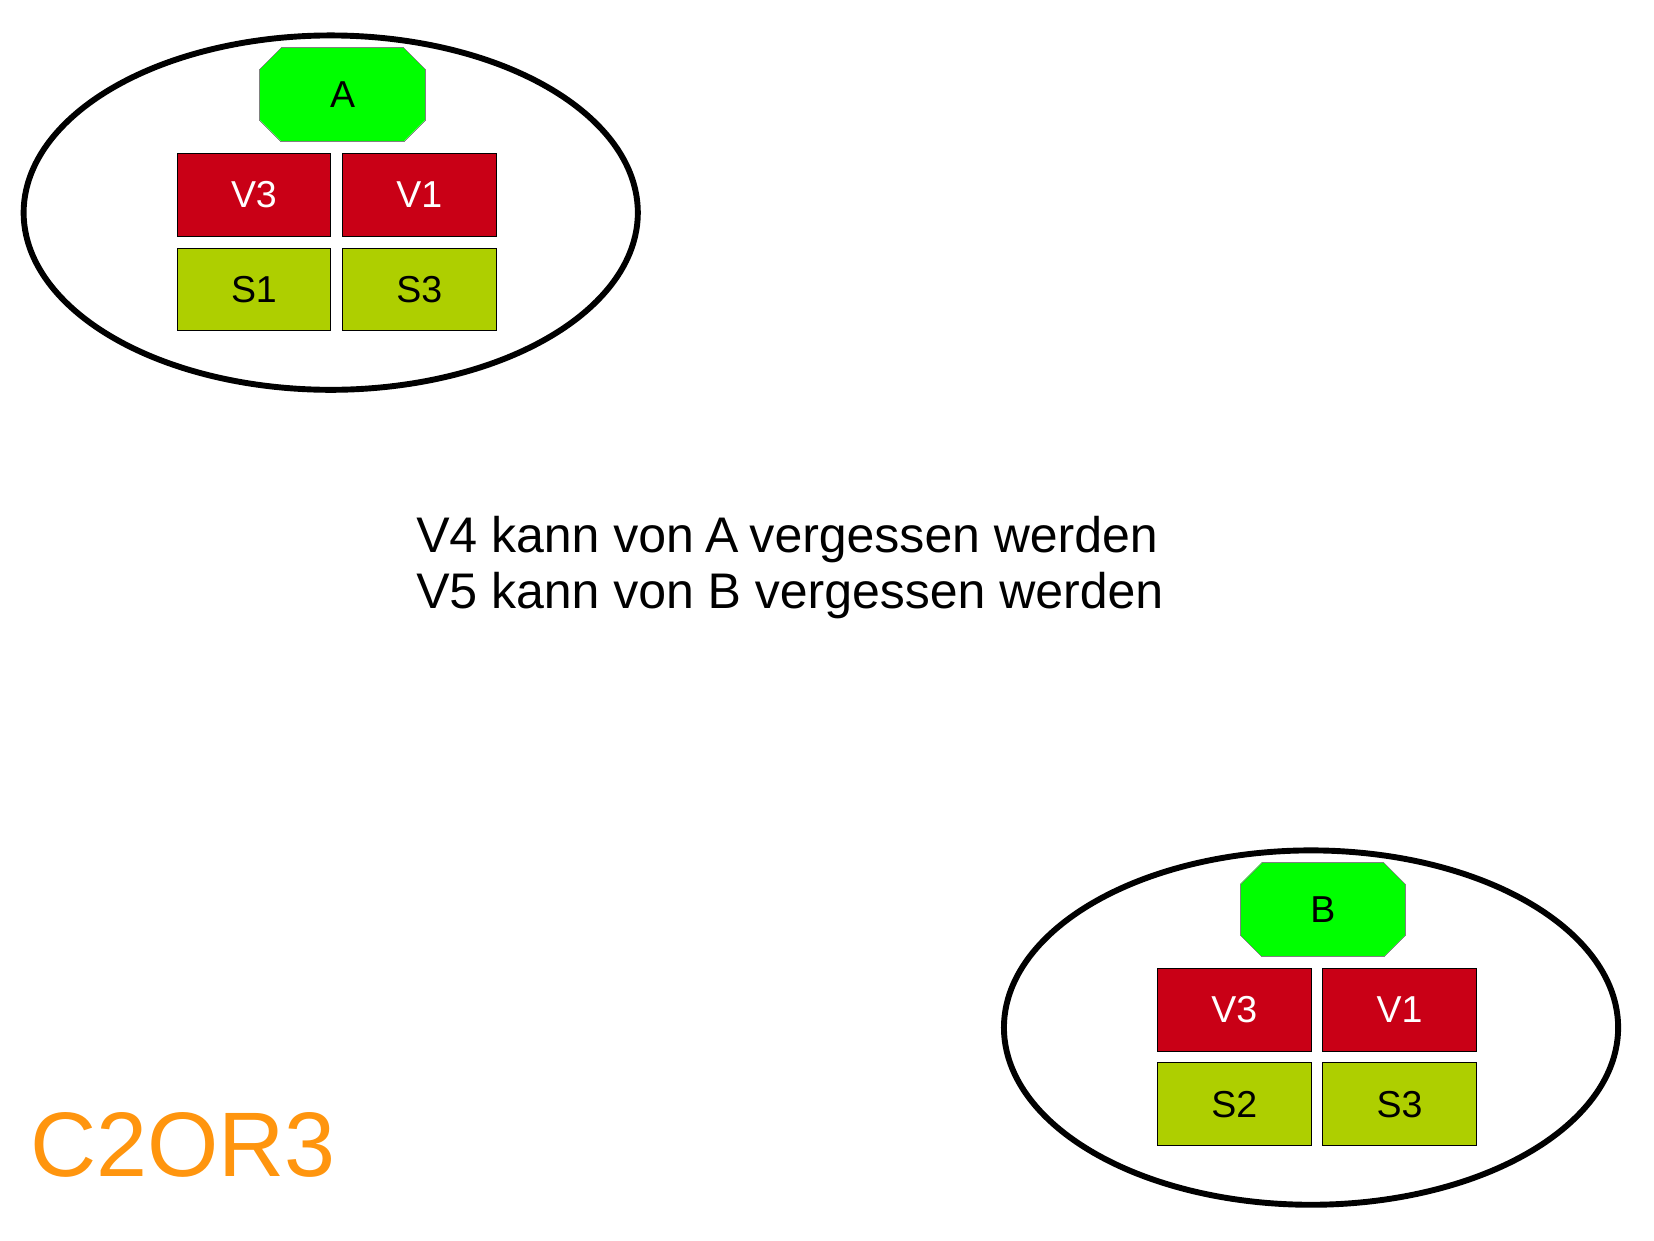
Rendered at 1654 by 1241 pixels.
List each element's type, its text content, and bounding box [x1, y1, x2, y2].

text_box S1 [177, 248, 331, 331]
text_box C2OR3 [23, 1062, 343, 1227]
text_box S3 [342, 248, 497, 331]
text_box V3 [1157, 968, 1312, 1052]
text_box S3 [1322, 1062, 1477, 1146]
text_box B [1240, 862, 1406, 957]
text_box V3 [177, 153, 331, 237]
text_box V1 [1322, 968, 1477, 1052]
text_box A [259, 47, 426, 142]
text_box V4 kann von A vergessen werden V5 kann von B vergessen werden [401, 499, 1300, 626]
text_box V1 [342, 153, 497, 237]
text_box S2 [1157, 1062, 1312, 1146]
